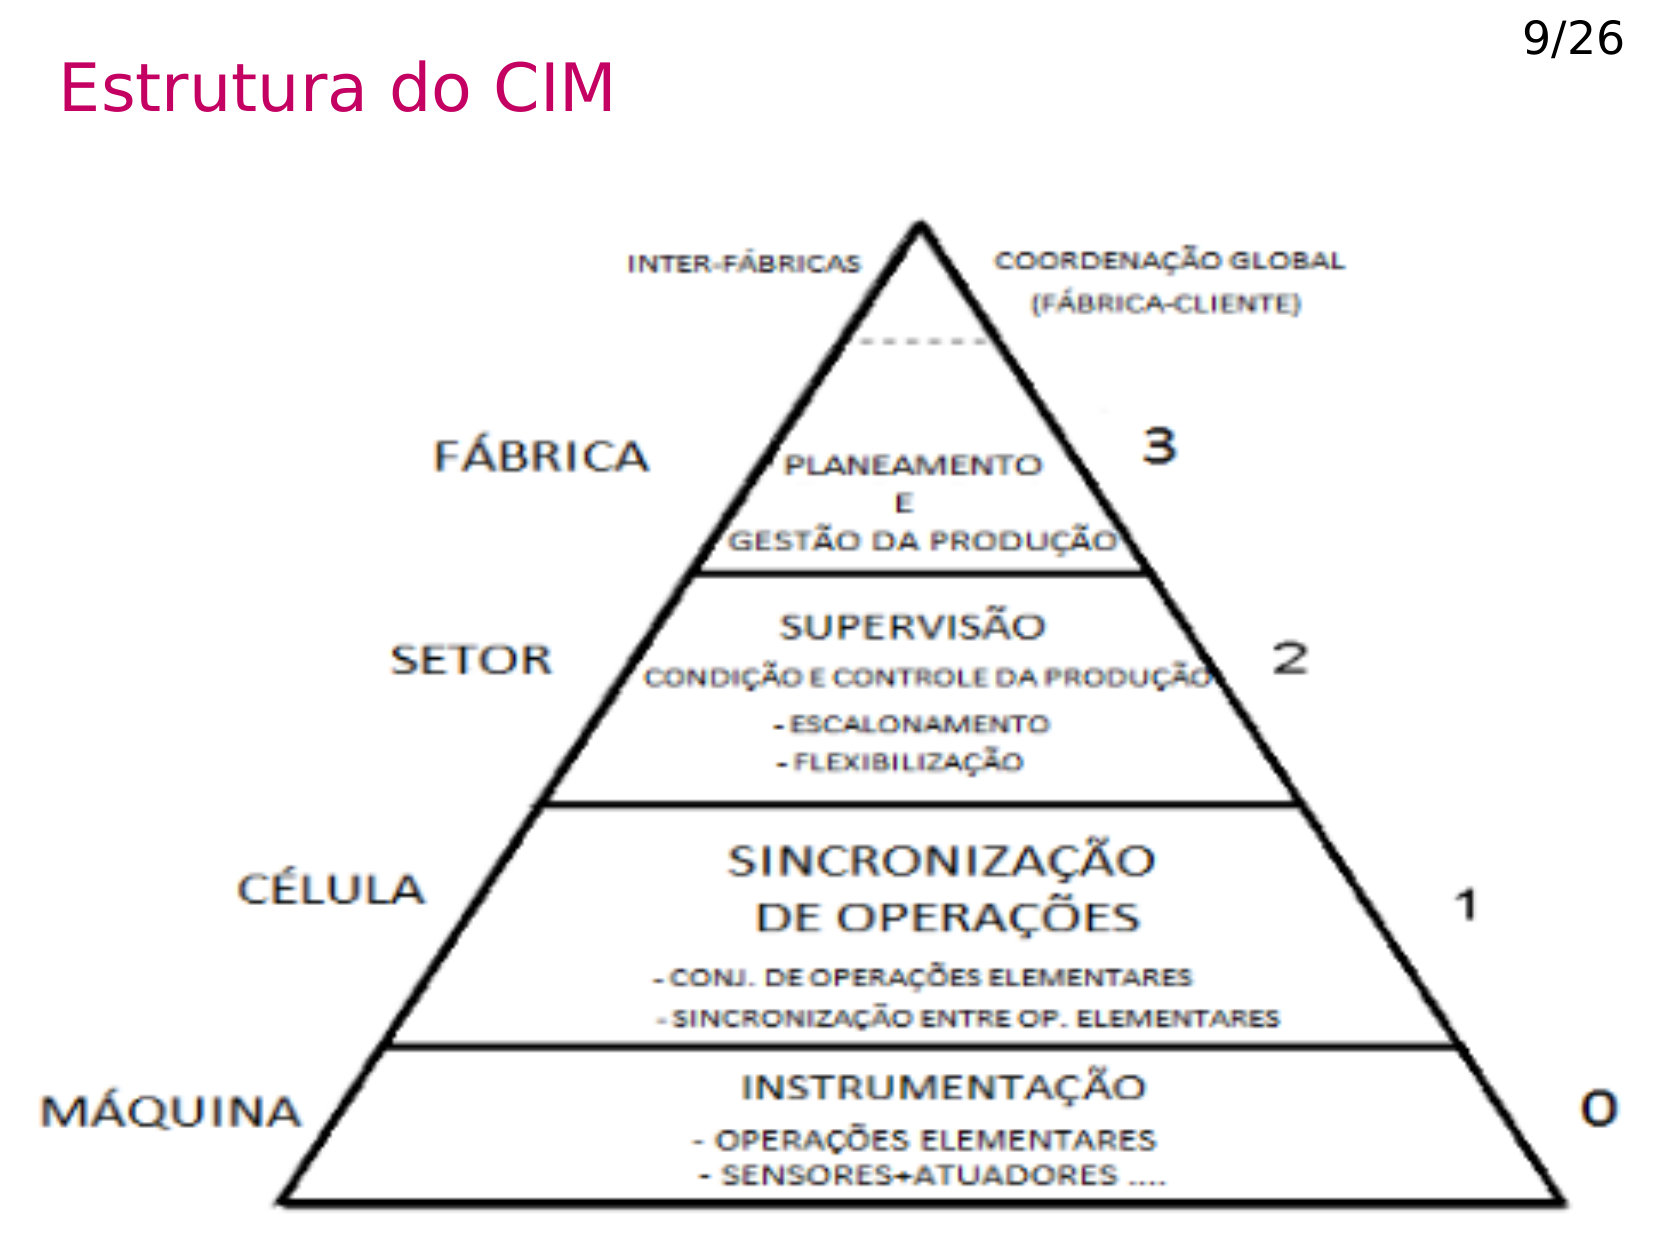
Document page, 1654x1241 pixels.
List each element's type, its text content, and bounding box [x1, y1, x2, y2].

title Estrutura do CIM [59, 29, 1625, 148]
picture [34, 212, 1642, 1224]
